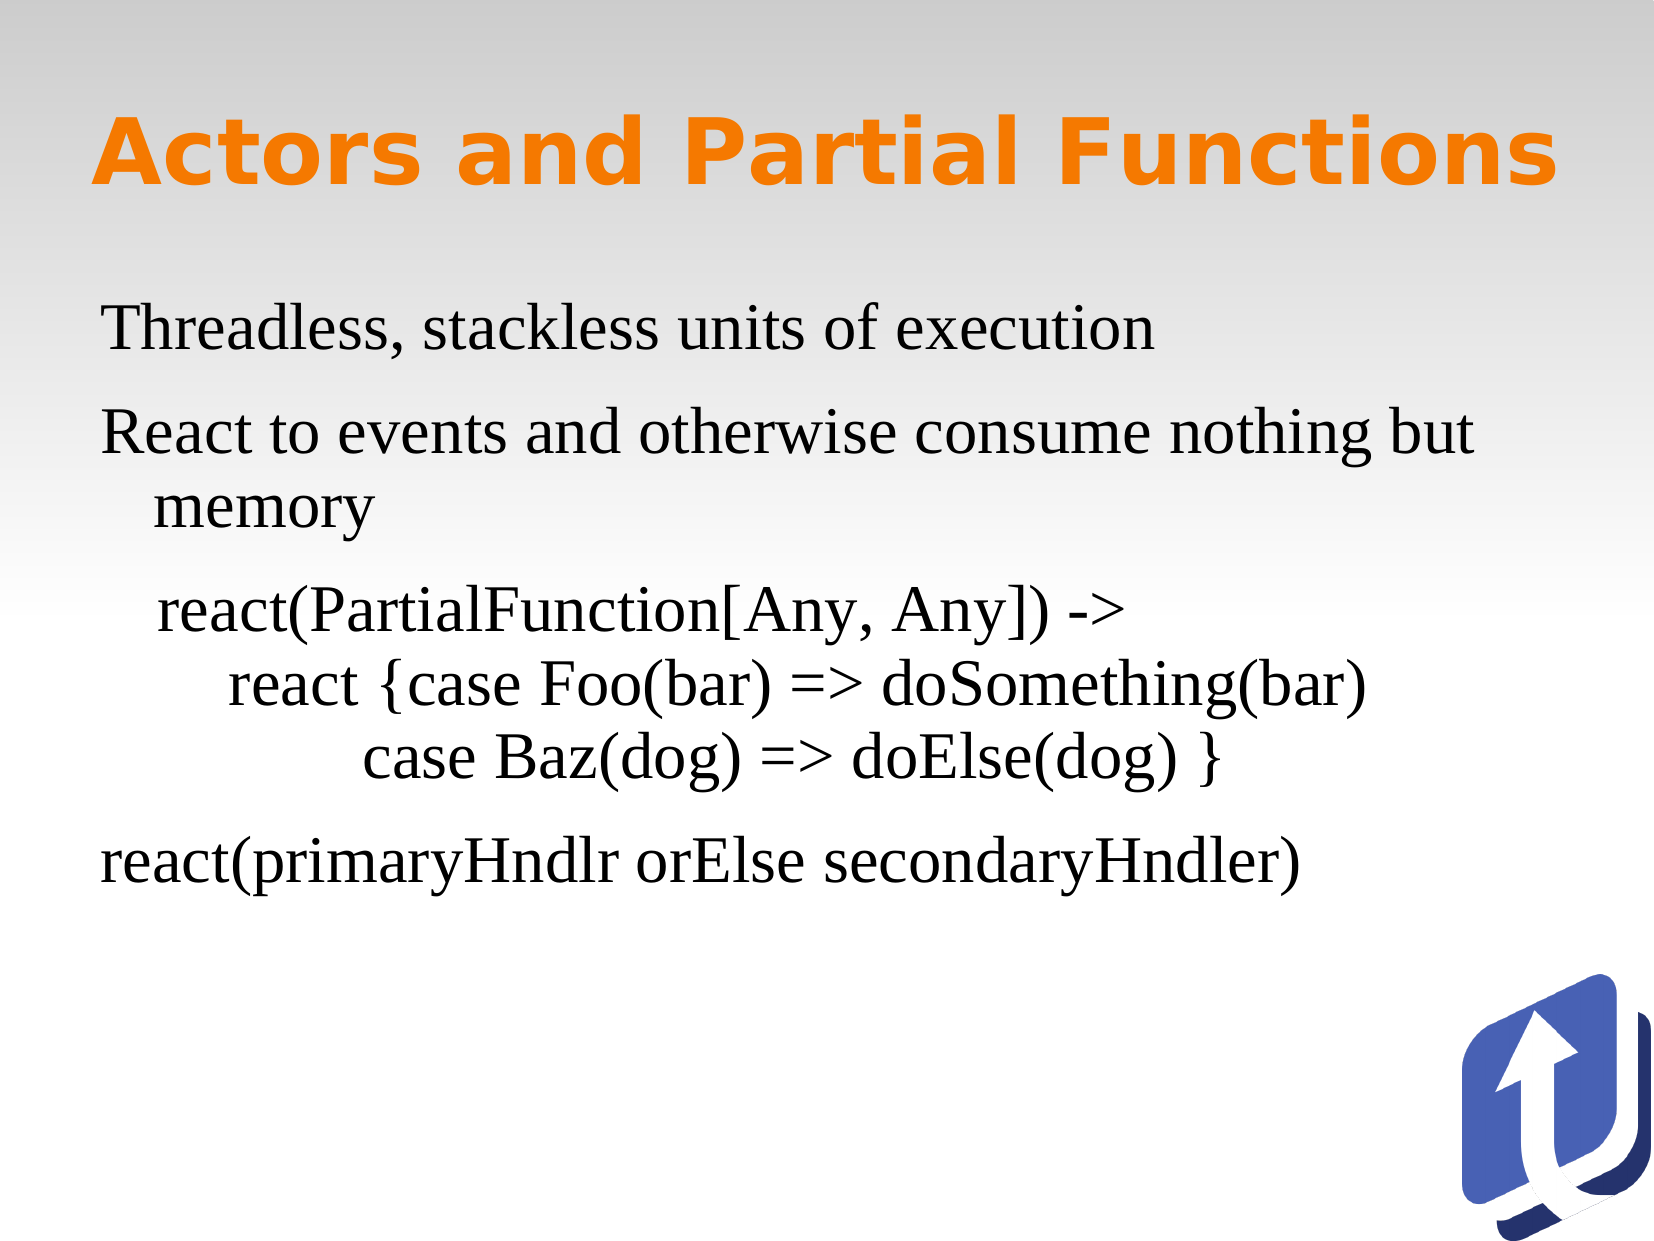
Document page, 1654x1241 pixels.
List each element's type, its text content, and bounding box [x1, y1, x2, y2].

title Actors and Partial Functions [82, 56, 1571, 250]
picture [1462, 974, 1651, 1241]
list Threadless, stackless units of execution React to events and otherwise consume nothing but memory react(PartialFunction[Any, Any]) -> react {case Foo(bar) => doSomething(bar) case Baz(dog) => doElse(dog) } react(primaryHndlr orElse secondaryHndler) [82, 290, 1571, 1094]
